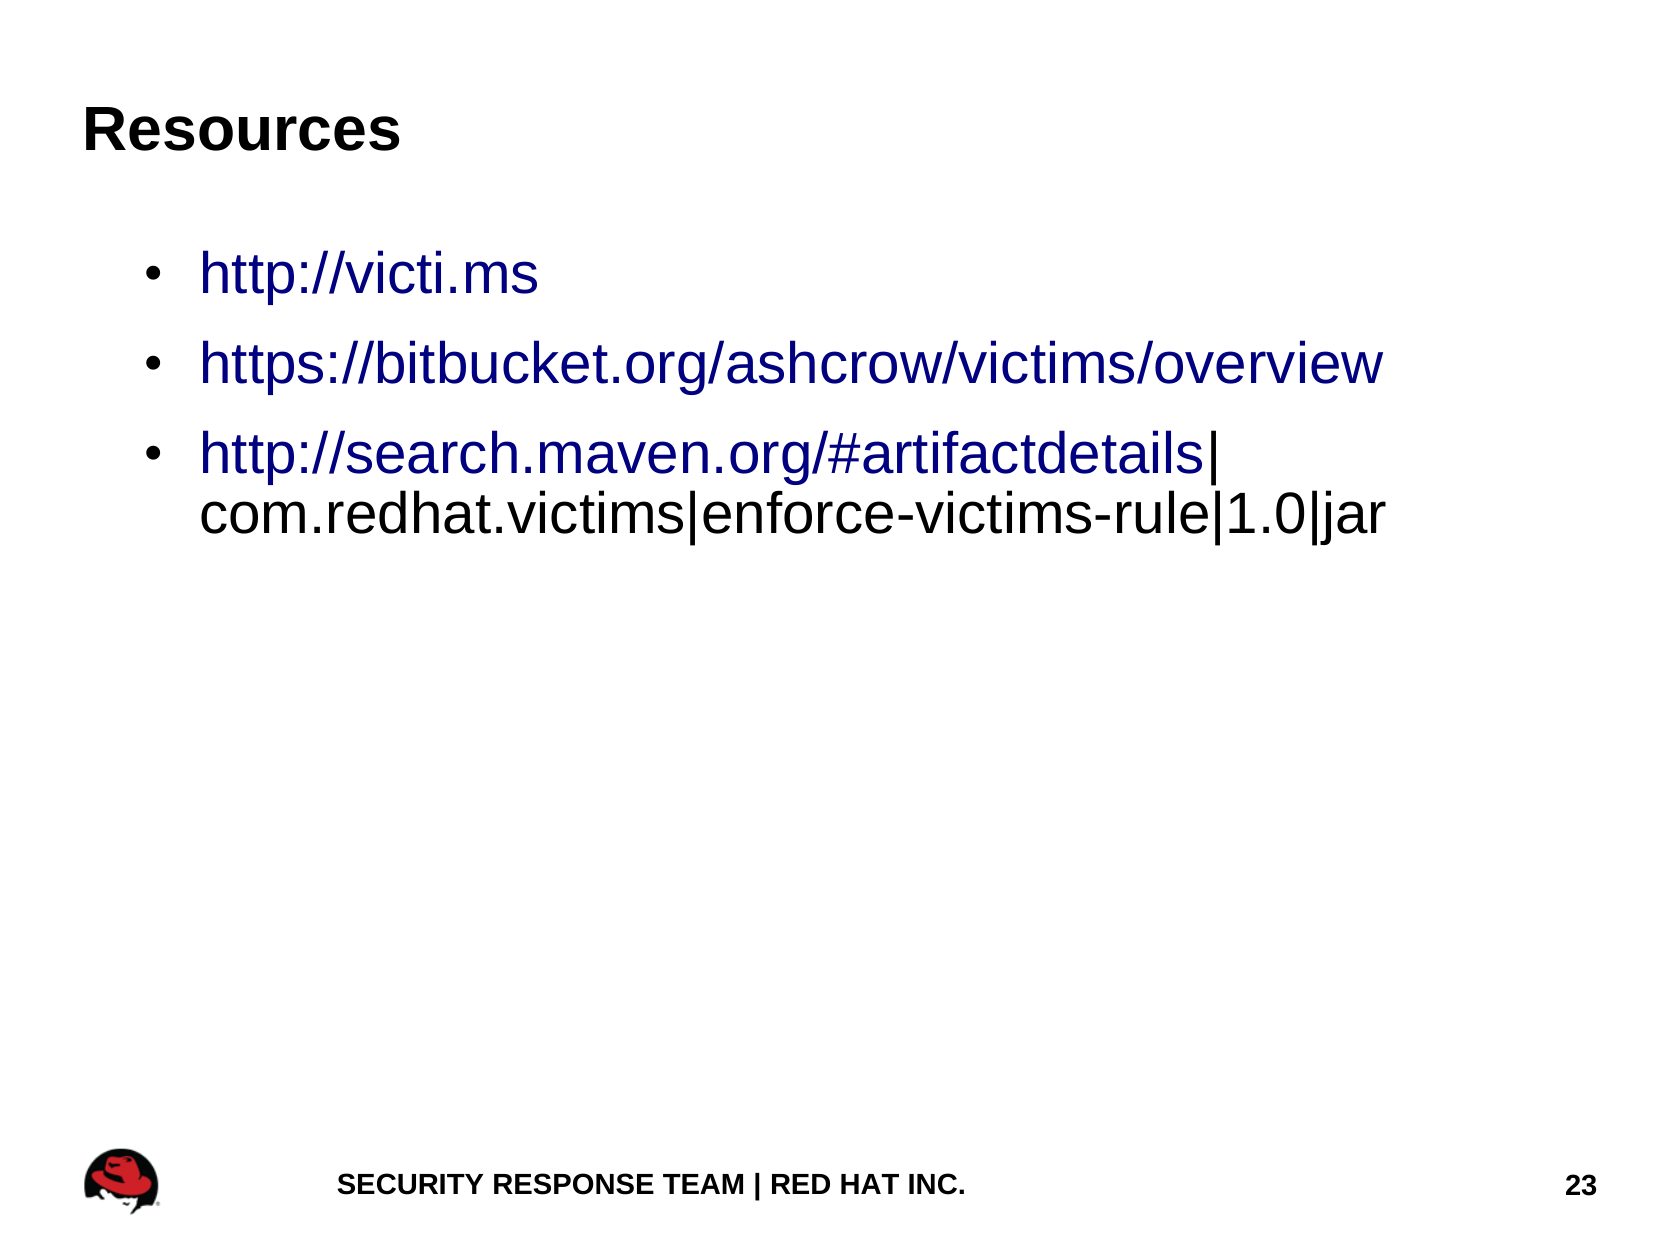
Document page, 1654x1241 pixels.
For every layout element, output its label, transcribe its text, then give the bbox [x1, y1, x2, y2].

picture [83, 1146, 166, 1224]
list http://victi.ms https://bitbucket.org/ashcrow/victims/overview http://search.maven.org/#artifactdetails|com.redhat.victims|enforce-victims-rule|1.0|jar [86, 244, 1575, 965]
title Resources [82, 37, 1571, 225]
